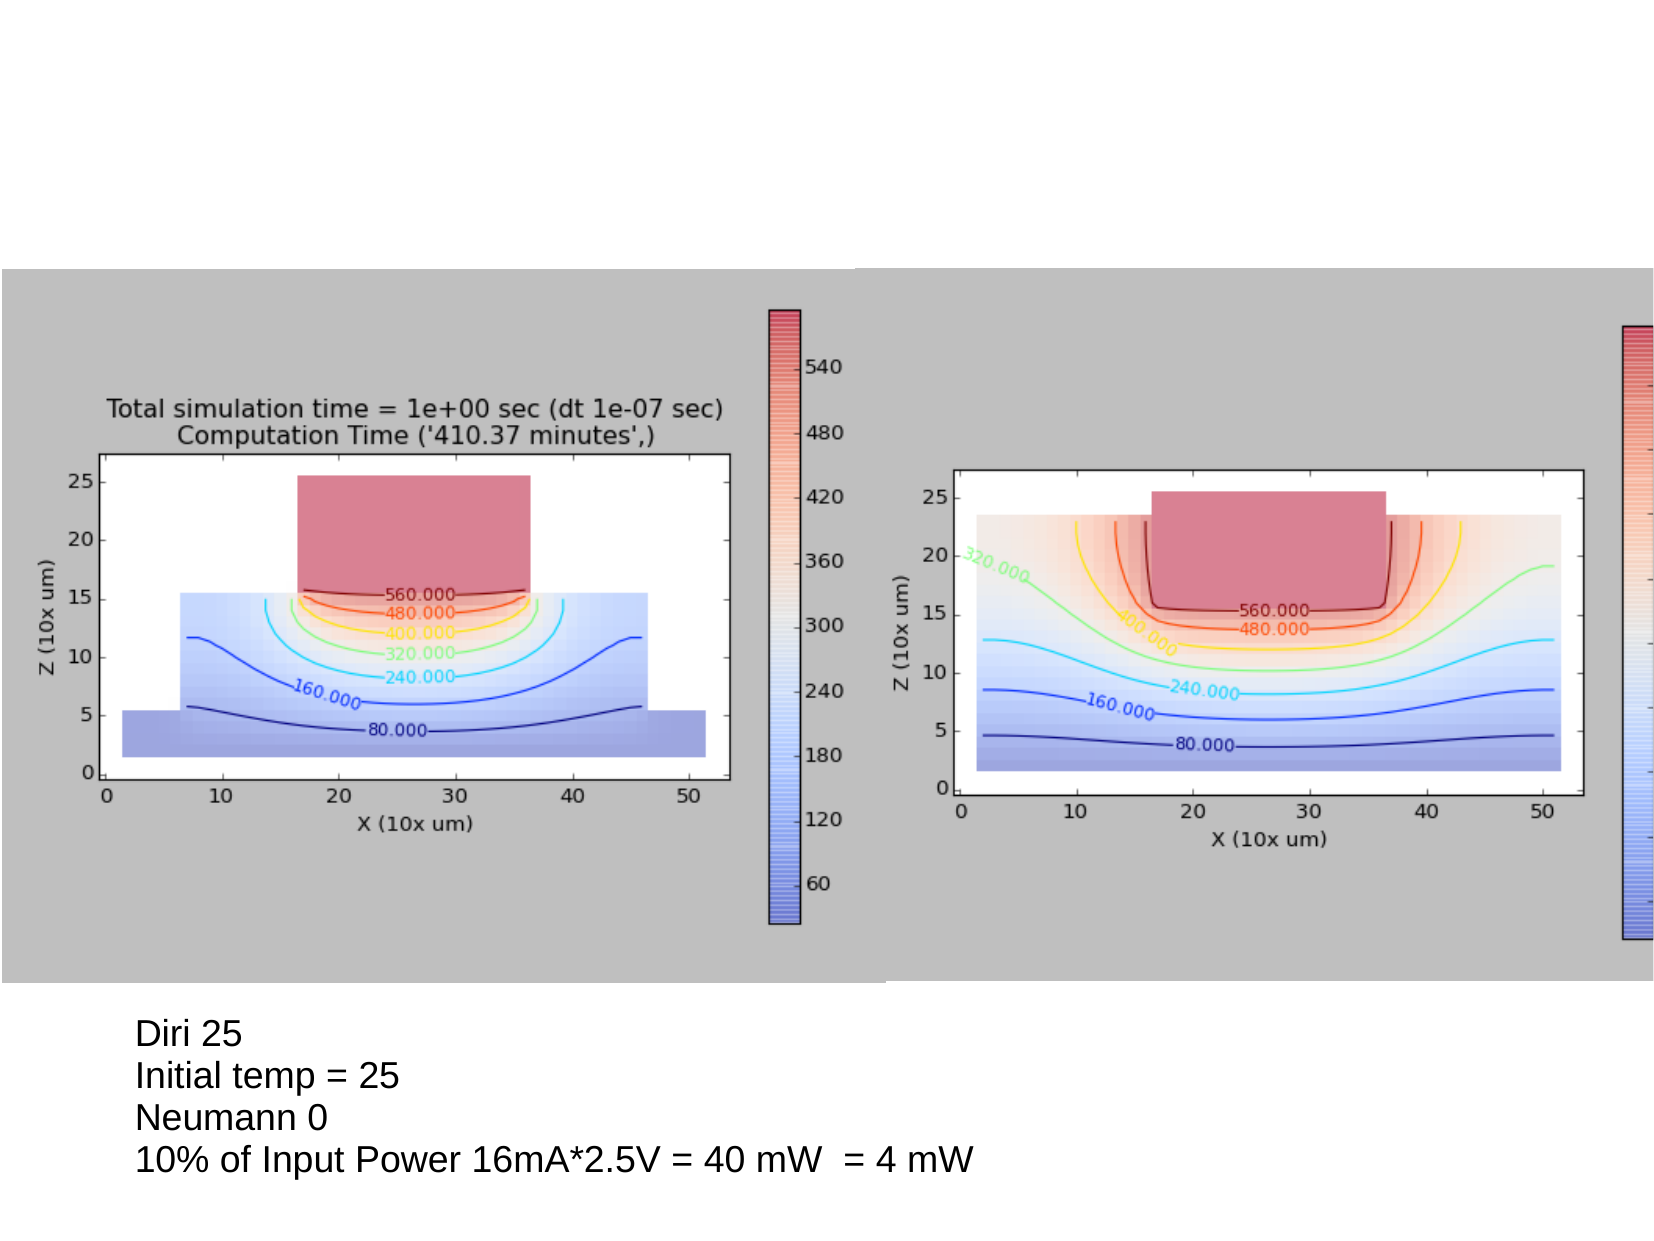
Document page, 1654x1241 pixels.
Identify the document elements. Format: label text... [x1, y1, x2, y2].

picture [2, 268, 1654, 983]
text_box Diri 25 Initial temp = 25 Neumann 0 10% of Input Power 16mA*2.5V = 40 mW = 4 mW [120, 1005, 989, 1188]
